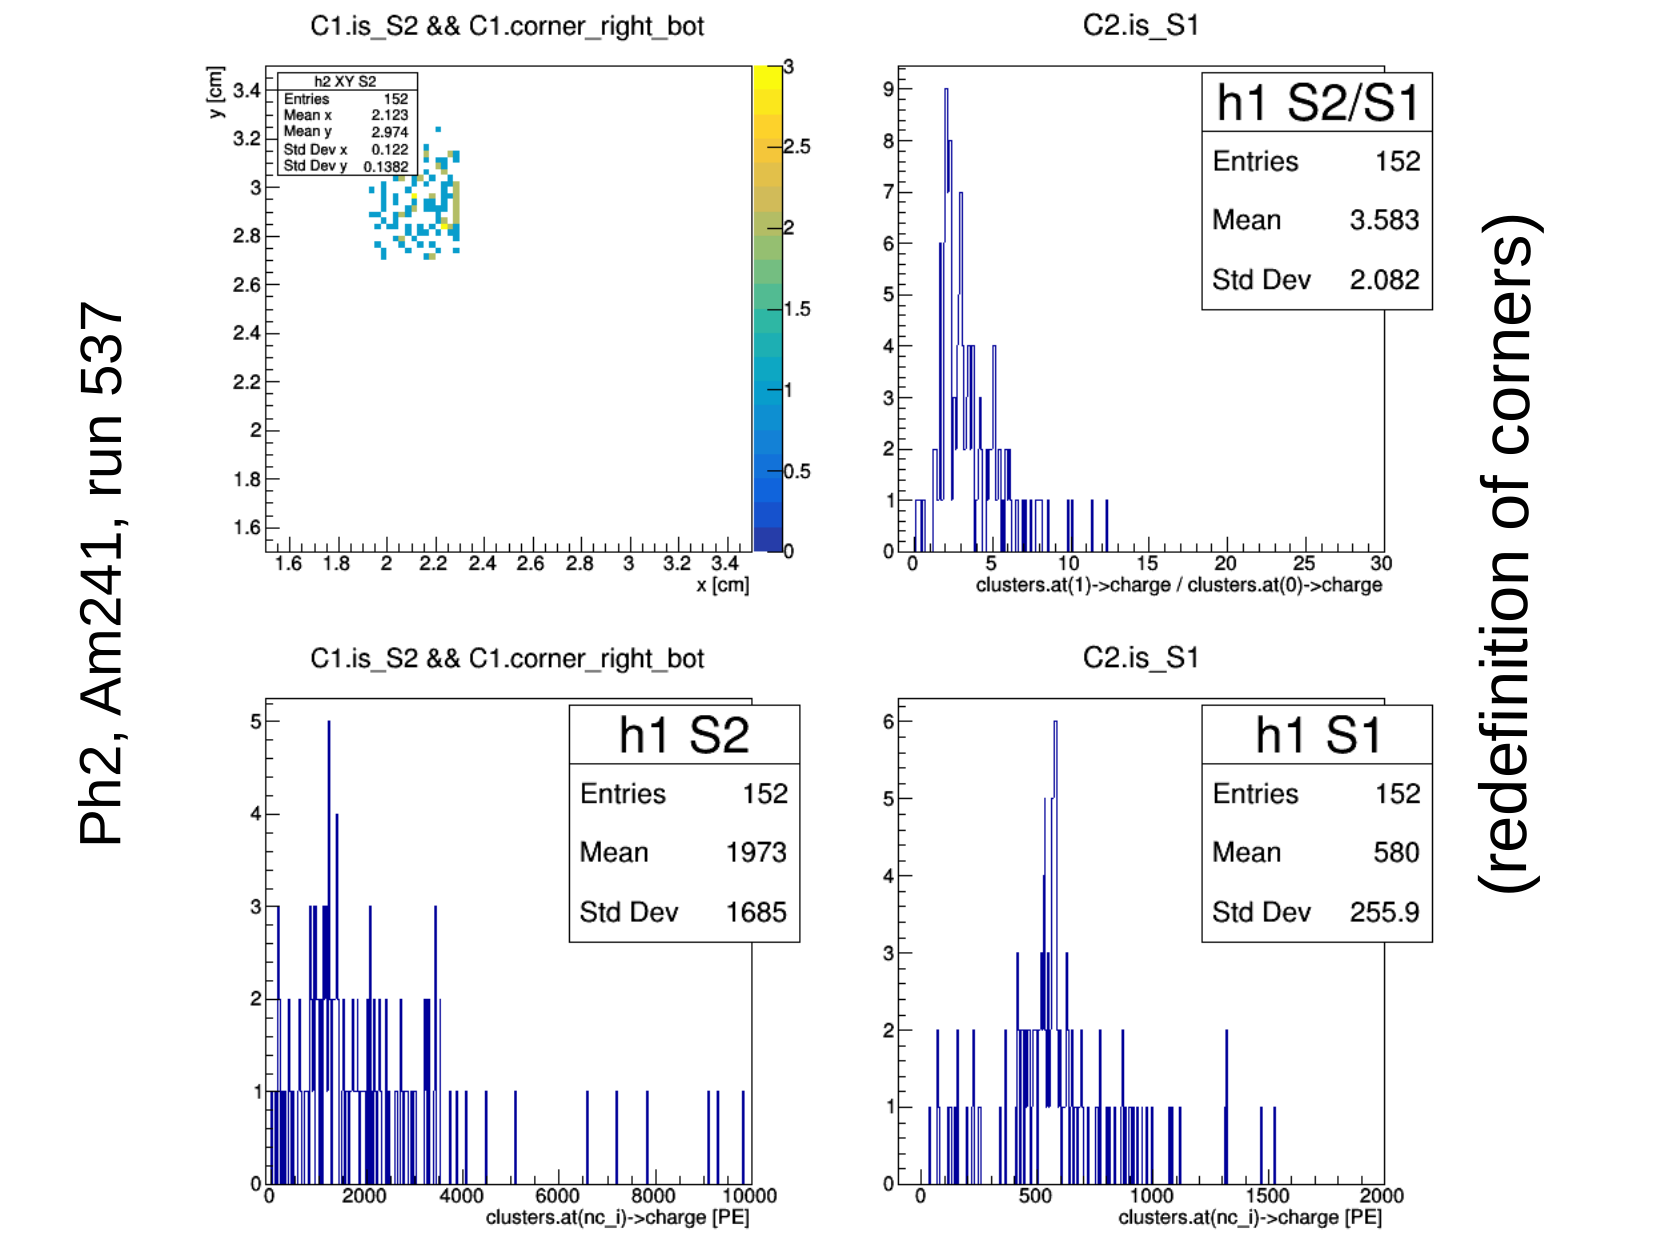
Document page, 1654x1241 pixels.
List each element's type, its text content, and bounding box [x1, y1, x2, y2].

text_box Ph2, Am241, run 537 [60, 233, 196, 916]
picture [204, 3, 1448, 1241]
text_box (redefinition of corners) [1457, 29, 1627, 1081]
